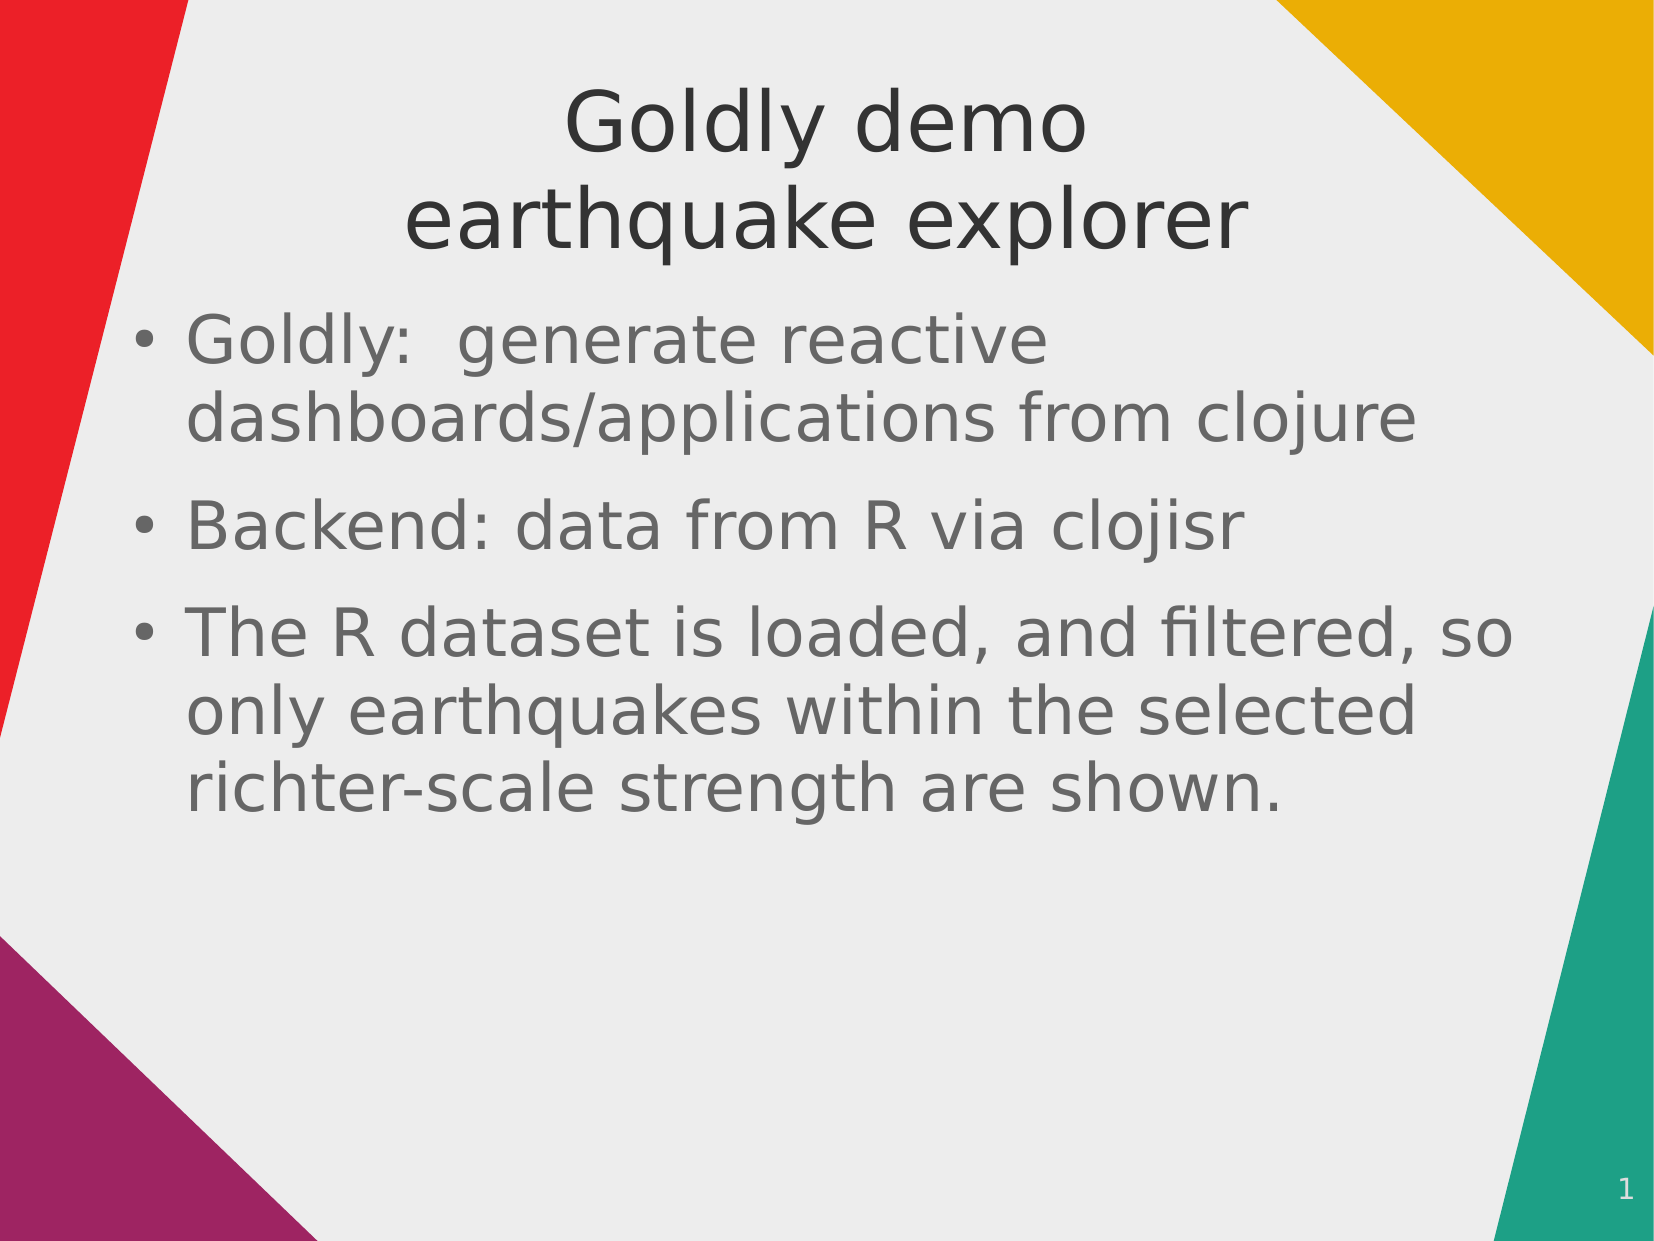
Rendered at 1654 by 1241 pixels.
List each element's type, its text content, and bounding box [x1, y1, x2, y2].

title Goldly demo earthquake explorer [114, 73, 1539, 271]
list Goldly: generate reactive dashboards/applications from clojure Backend: data from R via clojisr The R dataset is loaded, and filtered, so only earthquakes within the selected richter-scale strength are shown. [114, 302, 1539, 1033]
